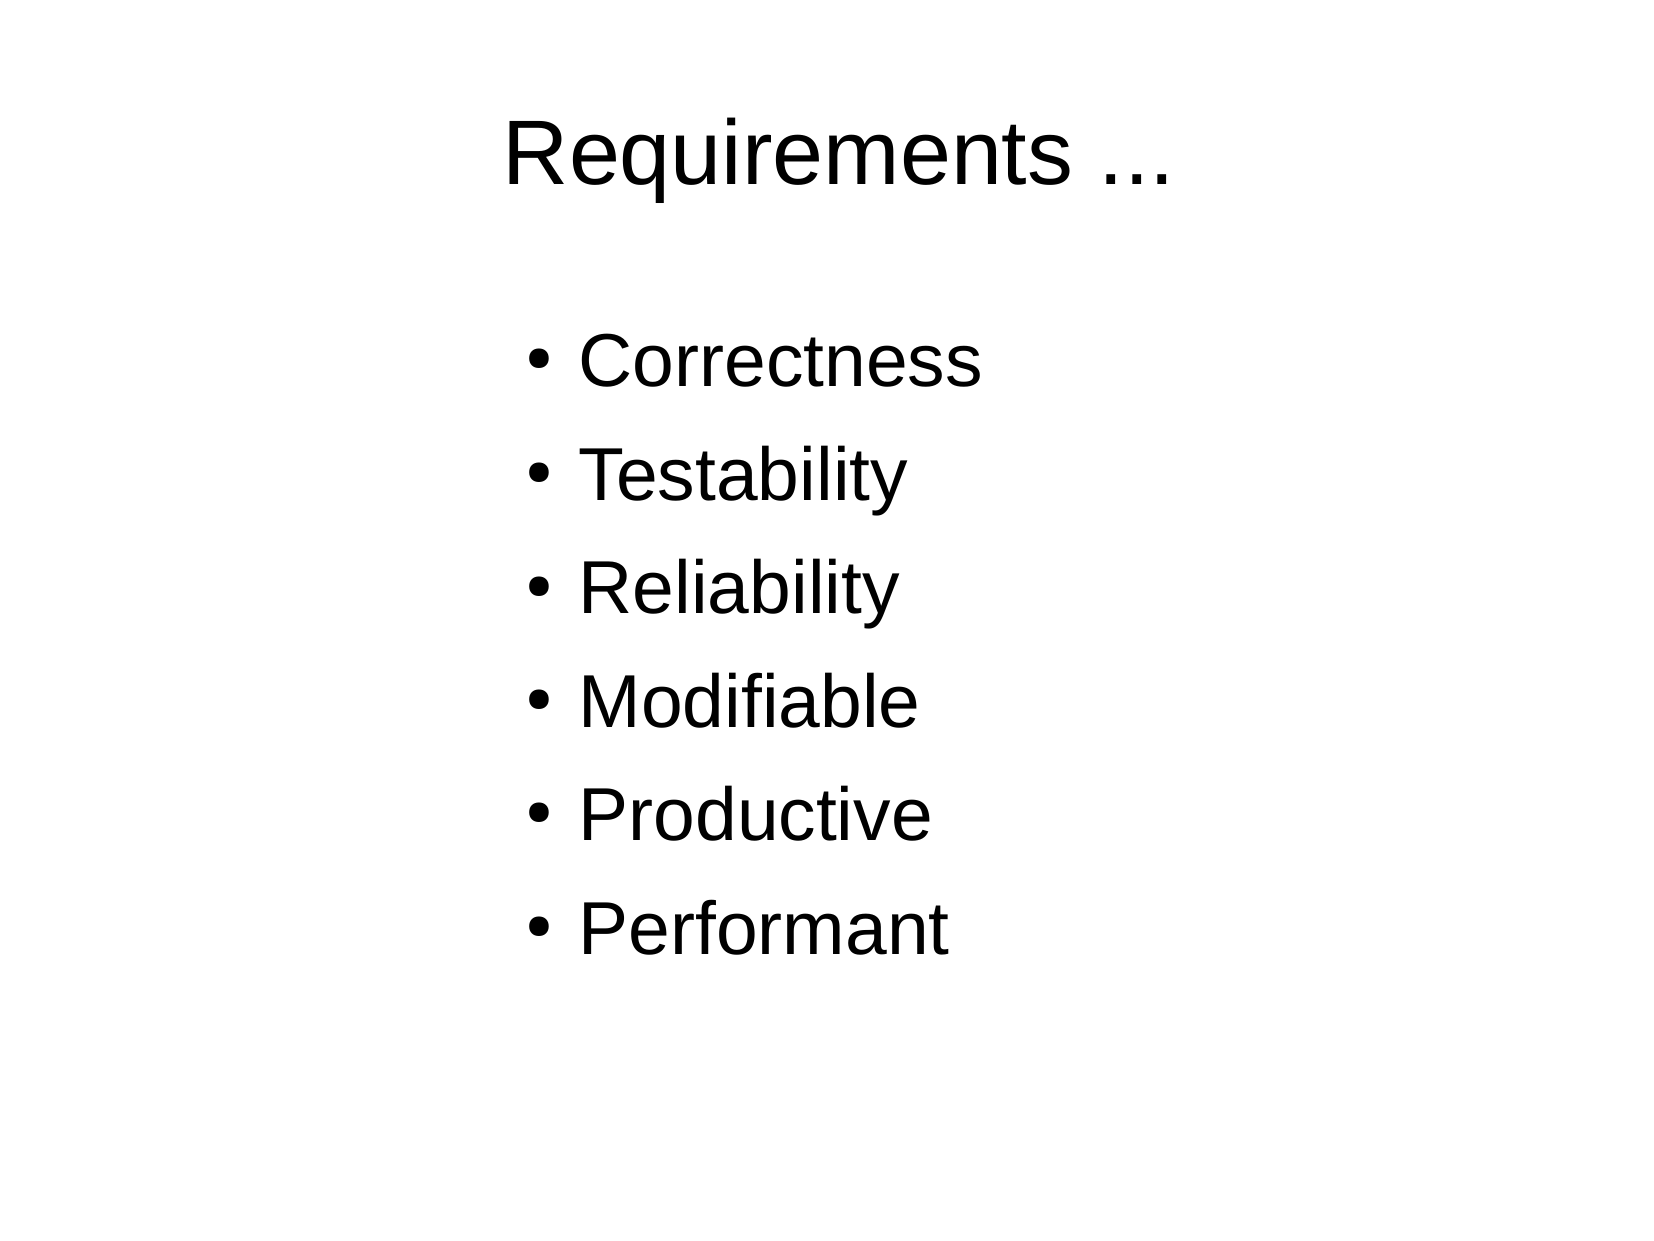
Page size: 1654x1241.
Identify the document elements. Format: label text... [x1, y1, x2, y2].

title Requirements ... [82, 49, 1571, 257]
list Correctness Testability Reliability Modifiable Productive Performant [507, 318, 1500, 1063]
